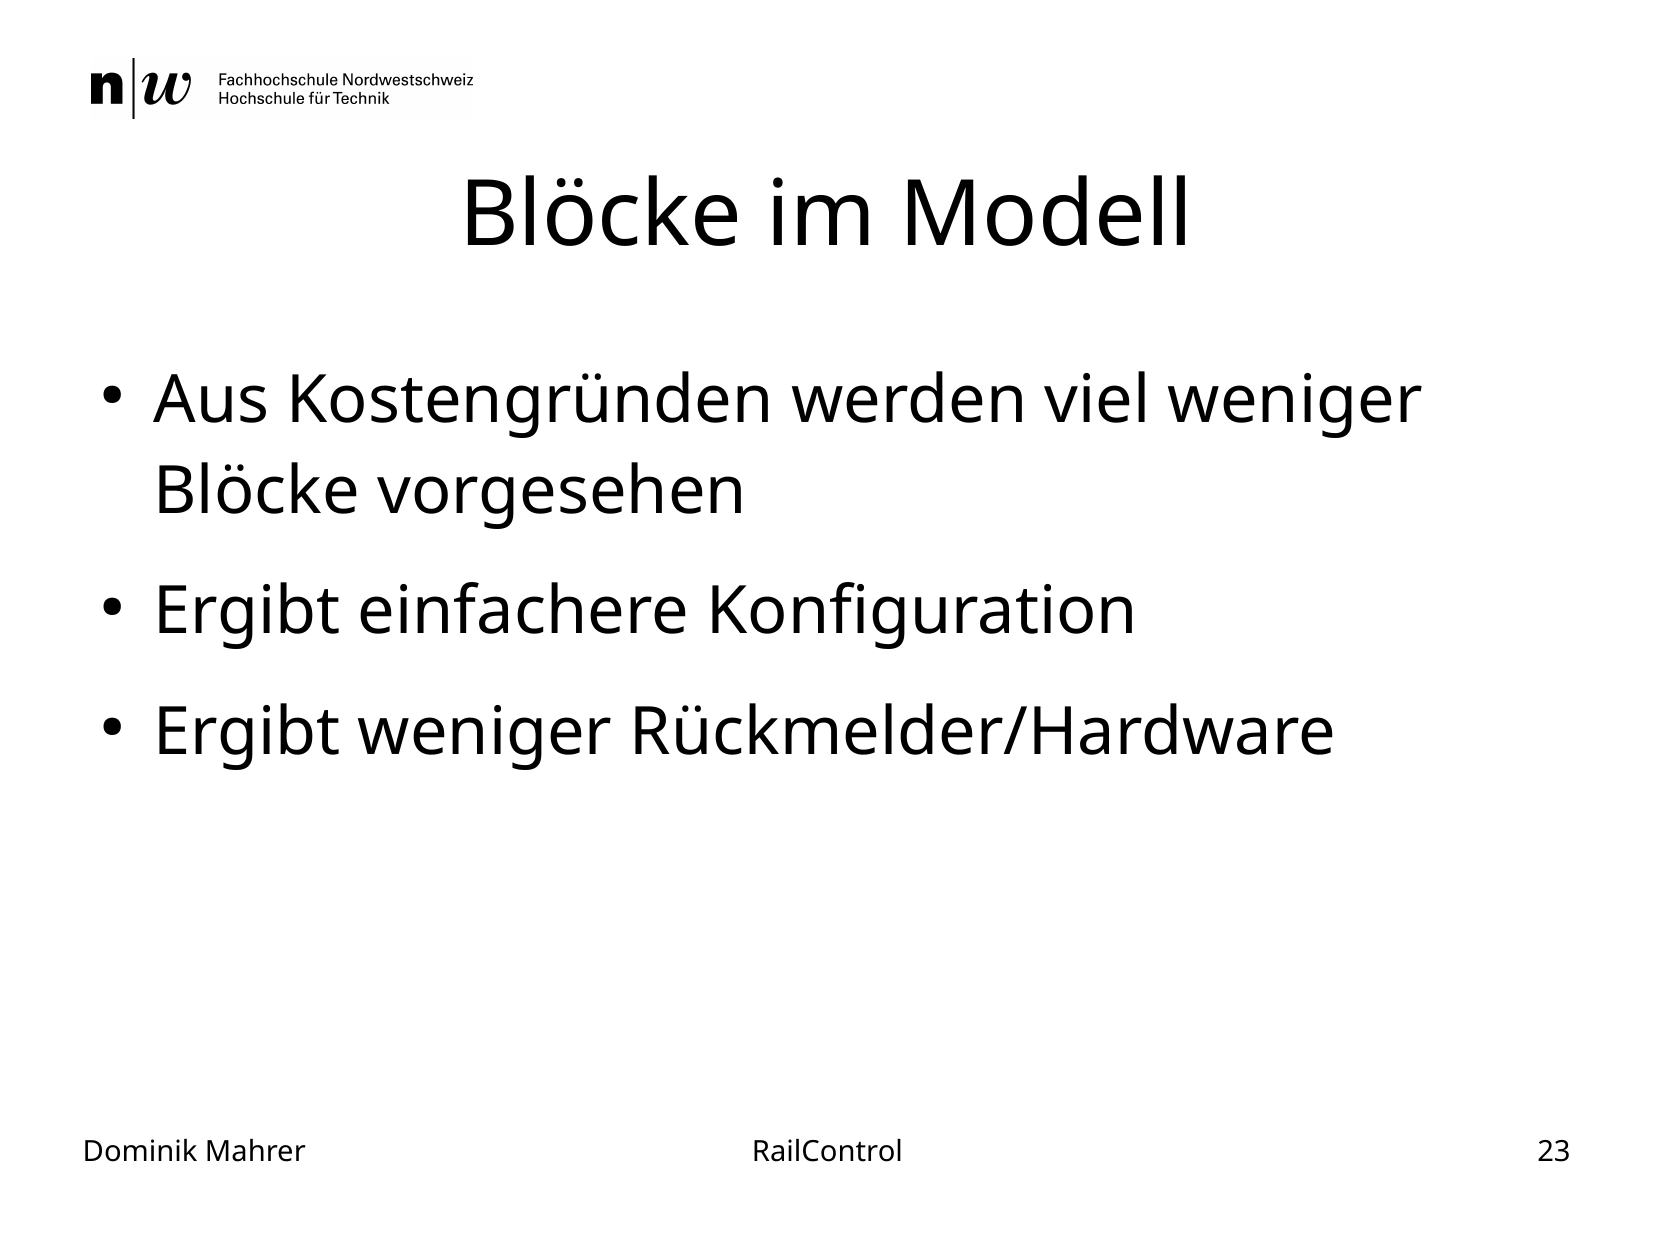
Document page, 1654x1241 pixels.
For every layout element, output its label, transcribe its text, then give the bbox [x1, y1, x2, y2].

title Blöcke im Modell [82, 153, 1571, 267]
list Aus Kostengründen werden viel weniger Blöcke vorgesehen Ergibt einfachere Konfiguration Ergibt weniger Rückmelder/Hardware [82, 351, 1571, 1063]
picture [91, 58, 473, 119]
